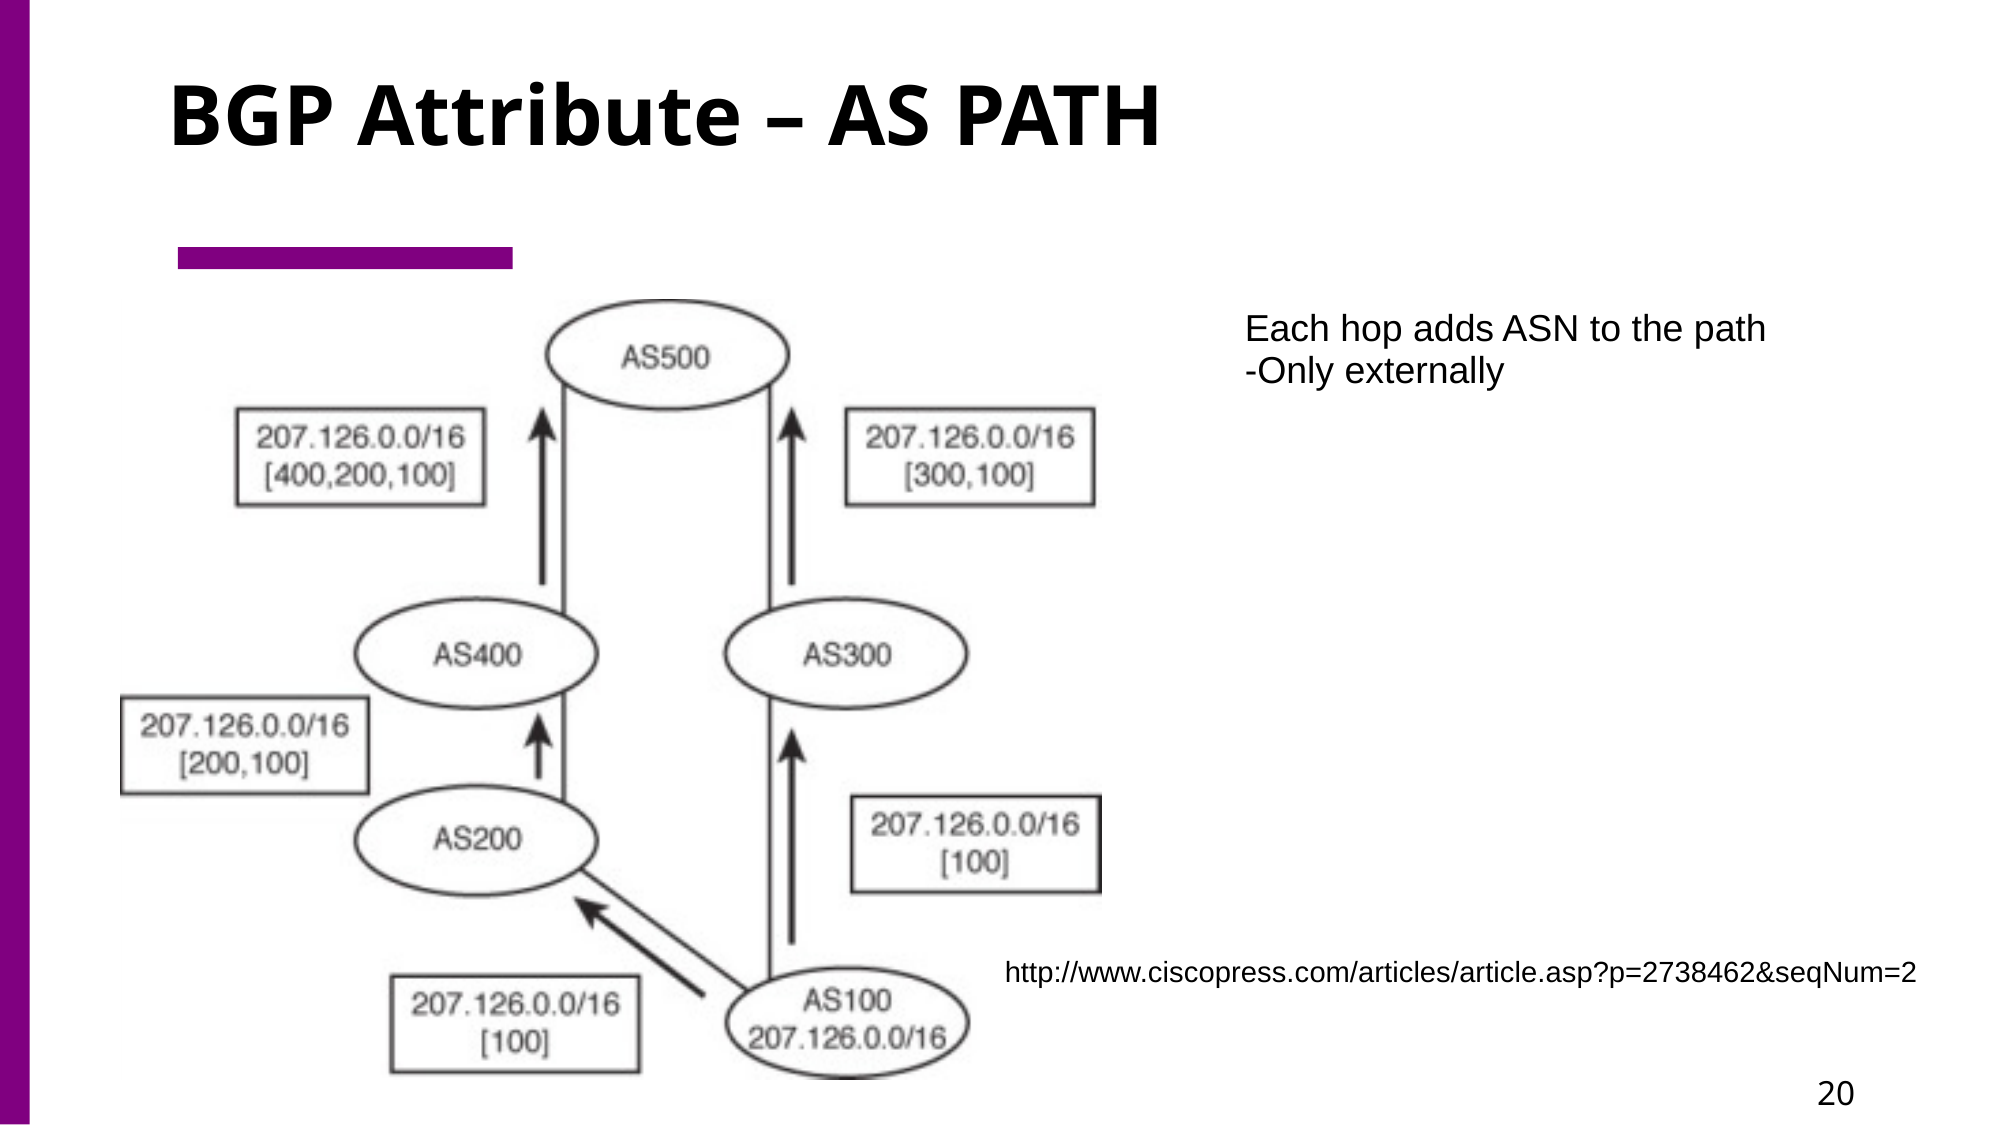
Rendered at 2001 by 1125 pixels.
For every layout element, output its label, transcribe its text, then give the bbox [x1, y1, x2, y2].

title BGP Attribute – AS PATH [116, 39, 1591, 185]
text_box http://www.ciscopress.com/articles/article.asp?p=2738462&seqNum=2 [990, 948, 2000, 1006]
picture [120, 299, 1102, 1081]
text_box Each hop adds ASN to the path -Only externally [1230, 299, 1876, 651]
